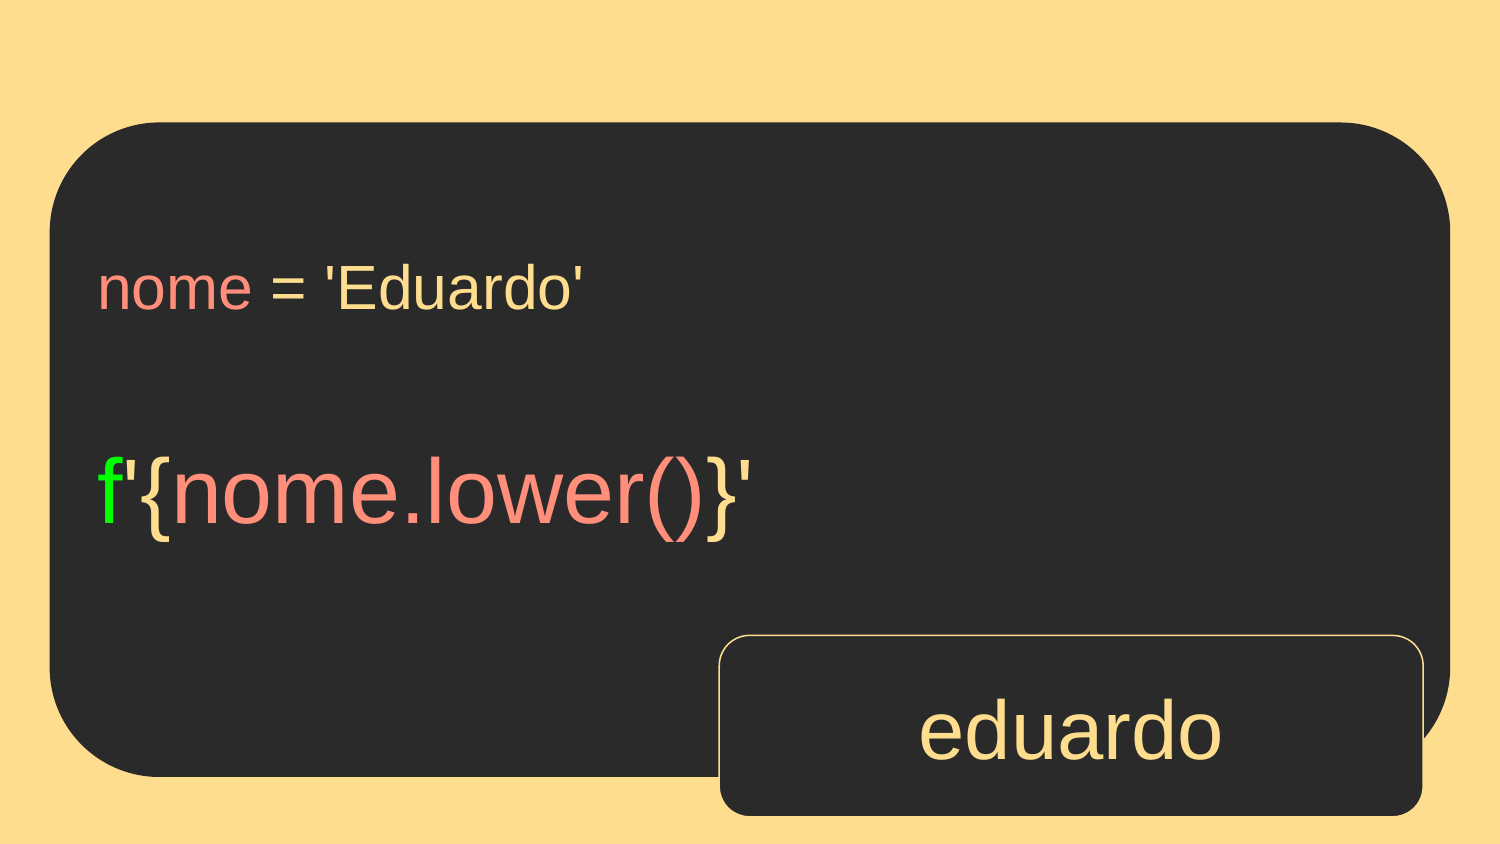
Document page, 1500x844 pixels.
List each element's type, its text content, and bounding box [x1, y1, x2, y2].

text_box nome = 'Eduardo' f'{nome.lower()}' [50, 123, 1450, 777]
text_box eduardo [719, 635, 1424, 817]
